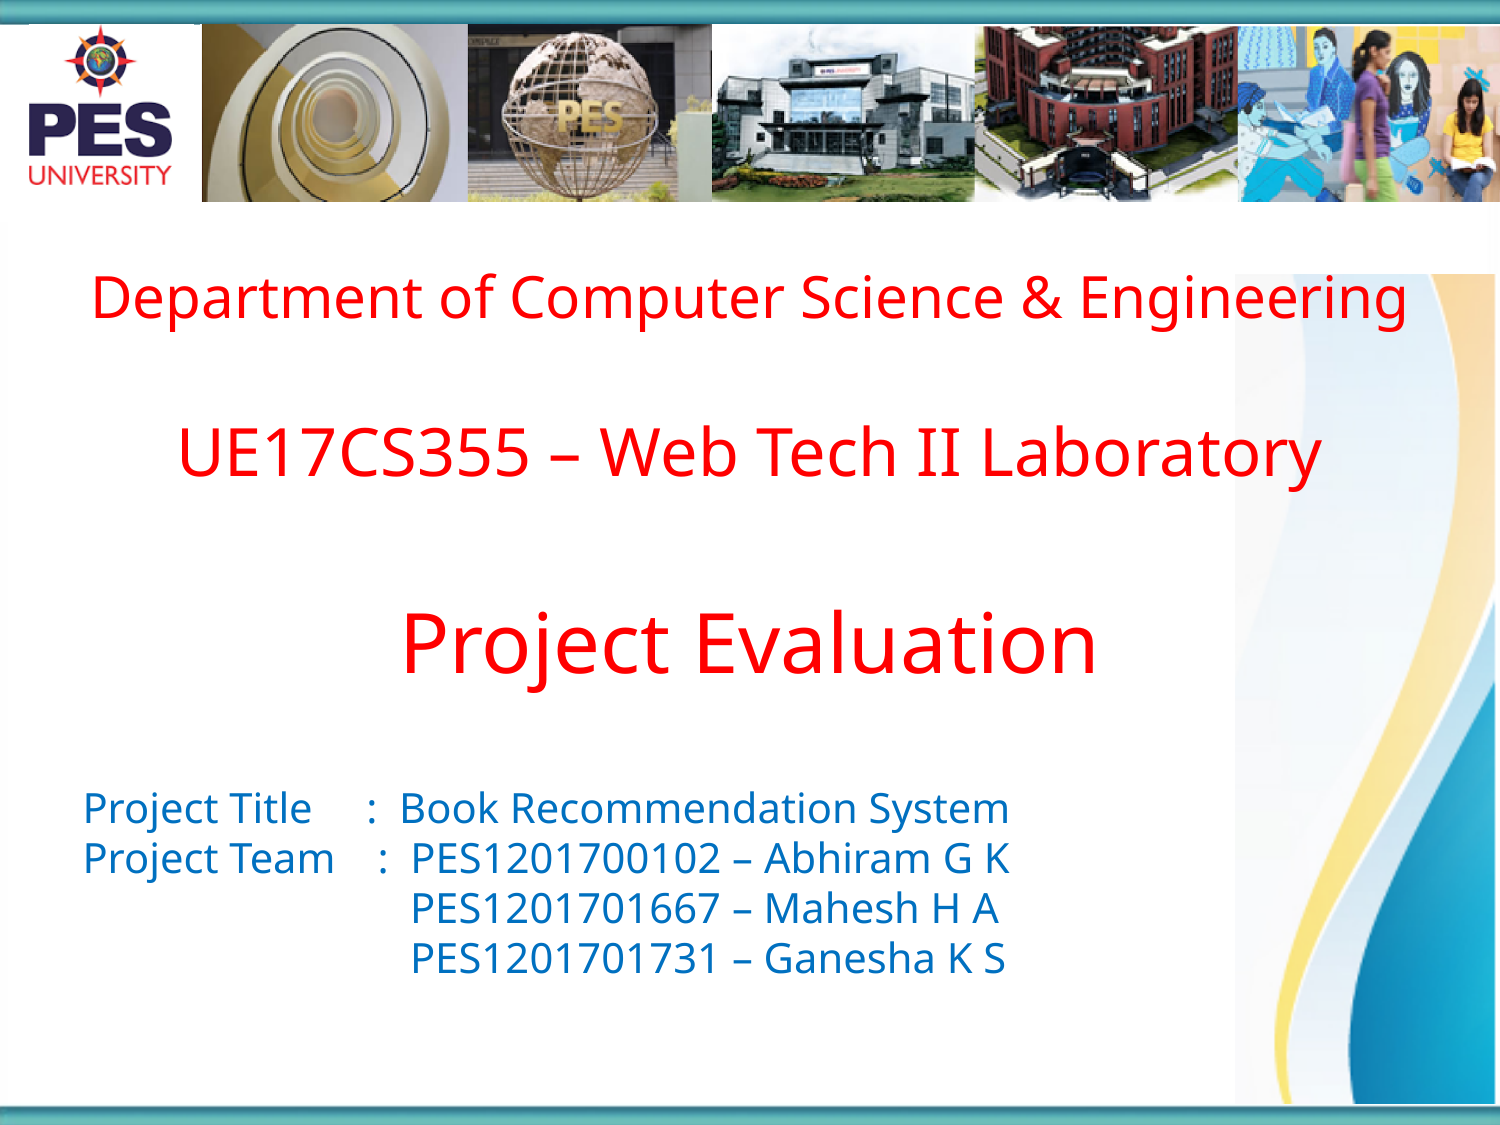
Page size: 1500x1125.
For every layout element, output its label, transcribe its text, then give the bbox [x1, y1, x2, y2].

text_box Department of Computer Science & Engineering UE17CS355 – Web Tech II Laboratory Project Evaluation [69, 252, 1431, 470]
picture [0, 0, 1500, 1125]
text_box Project Title : Book Recommendation System Project Team : PES1201700102 – Abhiram G K PES1201701667 – Mahesh H A PES1201701731 – Ganesha K S [67, 774, 1455, 1000]
